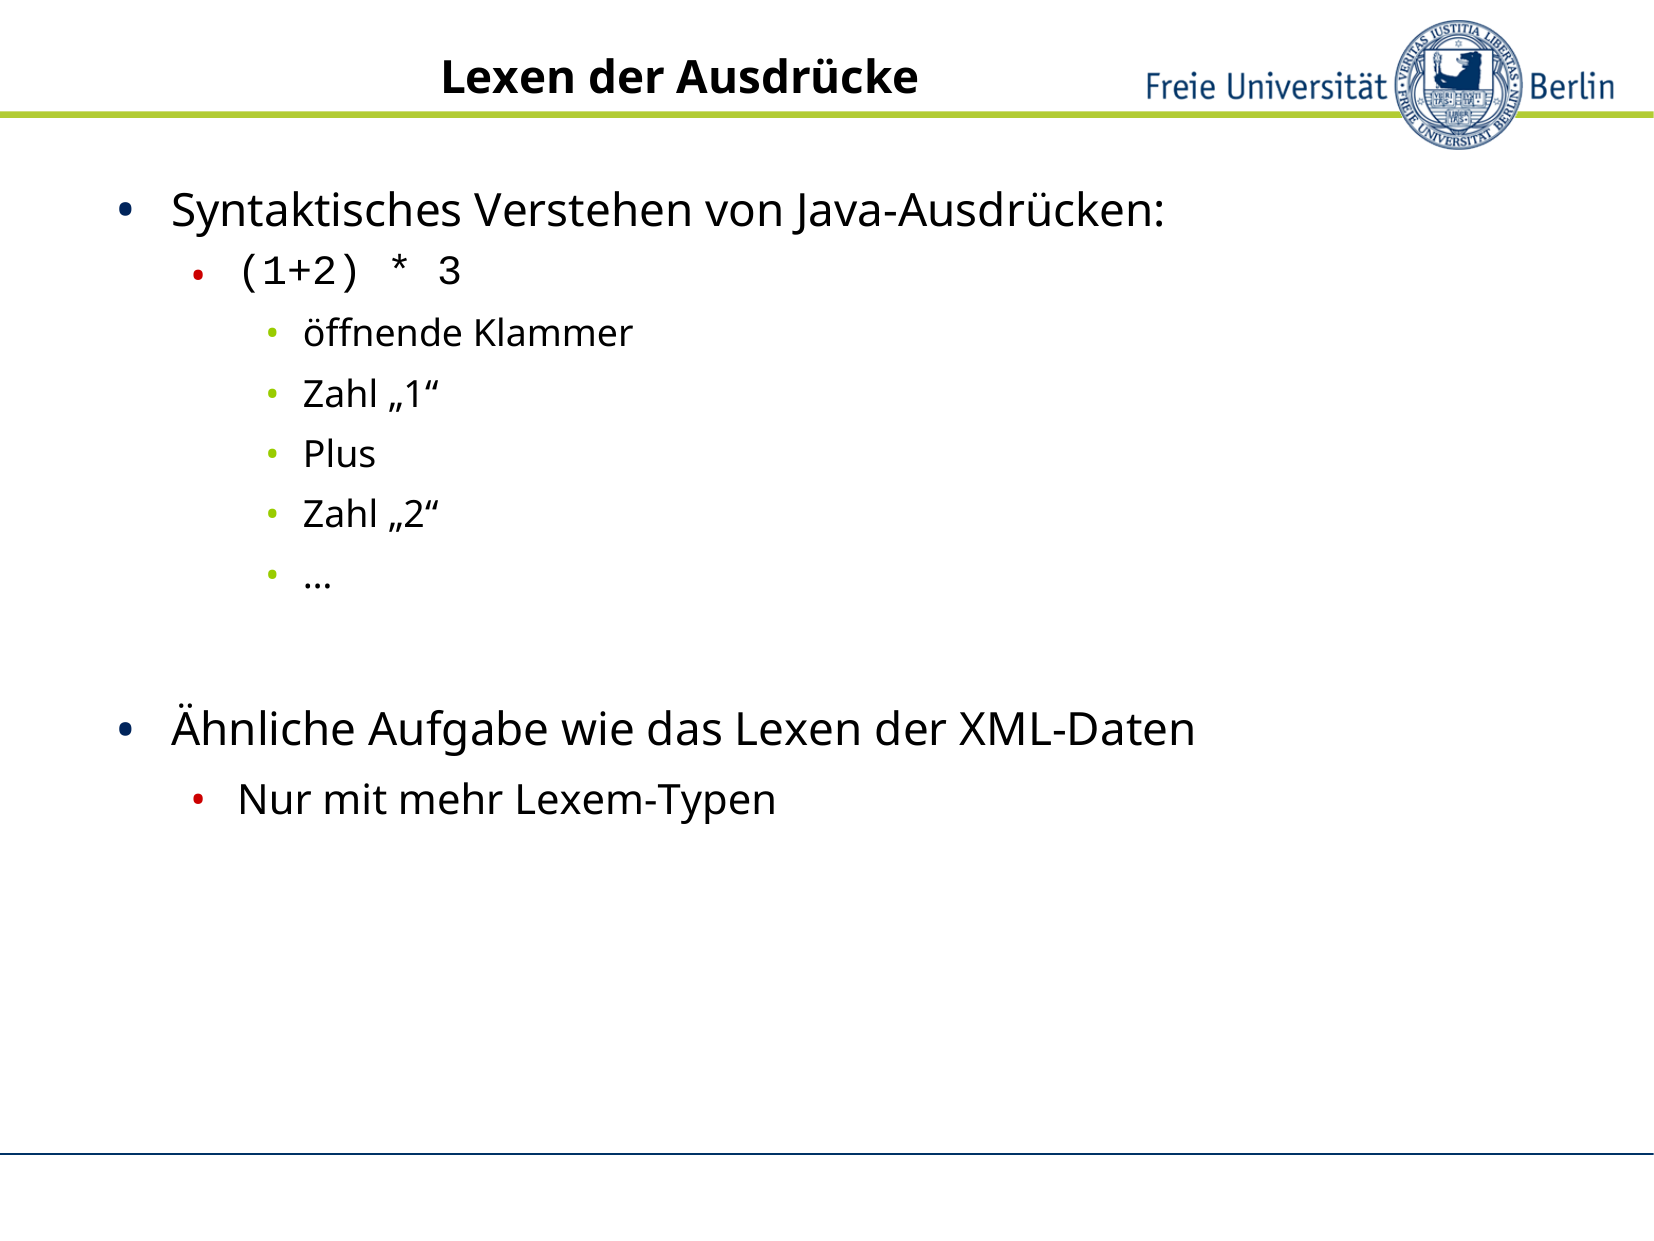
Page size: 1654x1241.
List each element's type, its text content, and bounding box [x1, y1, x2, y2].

title Lexen der Ausdrücke [422, 0, 1654, 152]
list Syntaktisches Verstehen von Java-Ausdrücken: (1+2) * 3 öffnende Klammer Zahl „1“ Plus Zahl „2“ … Ähnliche Aufgabe wie das Lexen der XML-Daten Nur mit mehr Lexem-Typen [115, 177, 1418, 771]
